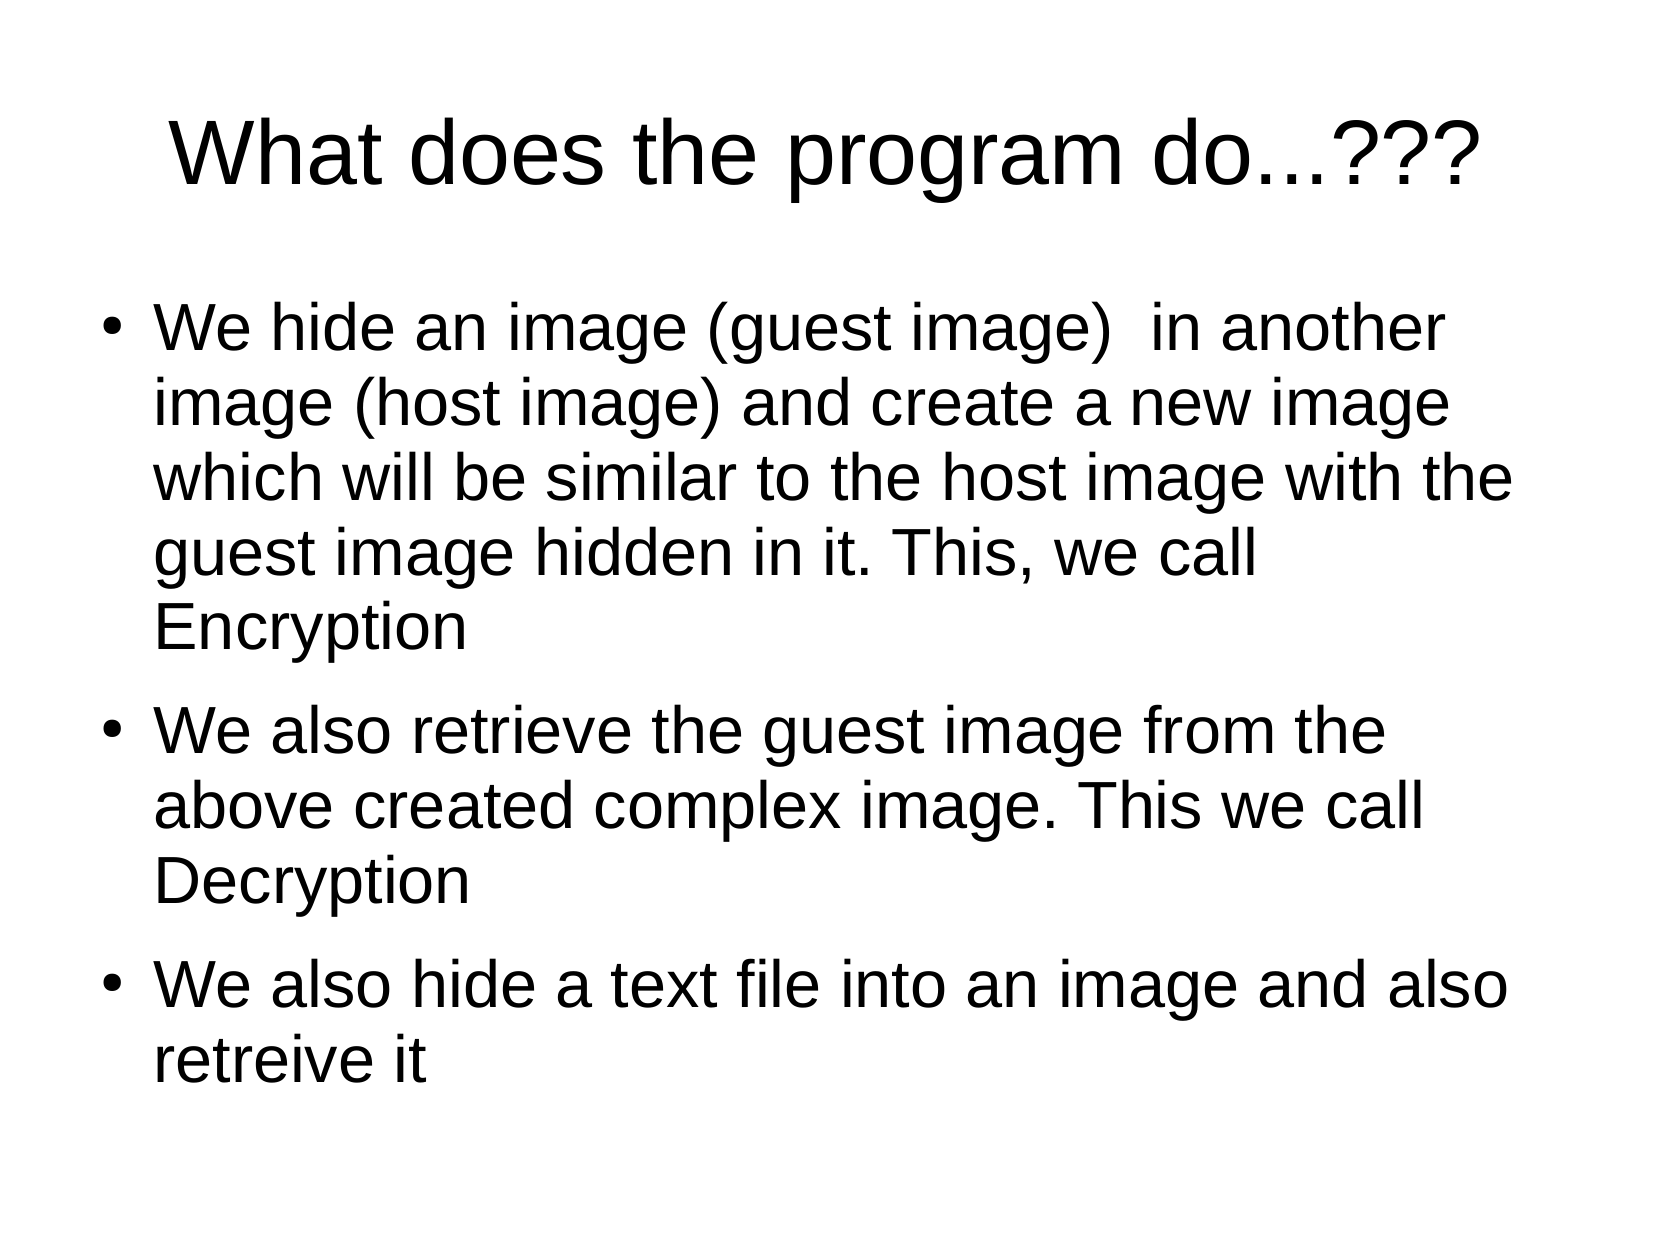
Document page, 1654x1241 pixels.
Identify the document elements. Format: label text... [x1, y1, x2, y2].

list We hide an image (guest image) in another image (host image) and create a new image which will be similar to the host image with the guest image hidden in it. This, we call Encryption We also retrieve the guest image from the above created complex image. This we call Decryption We also hide a text file into an image and also retreive it [82, 290, 1571, 1109]
title What does the program do...??? [82, 49, 1571, 257]
